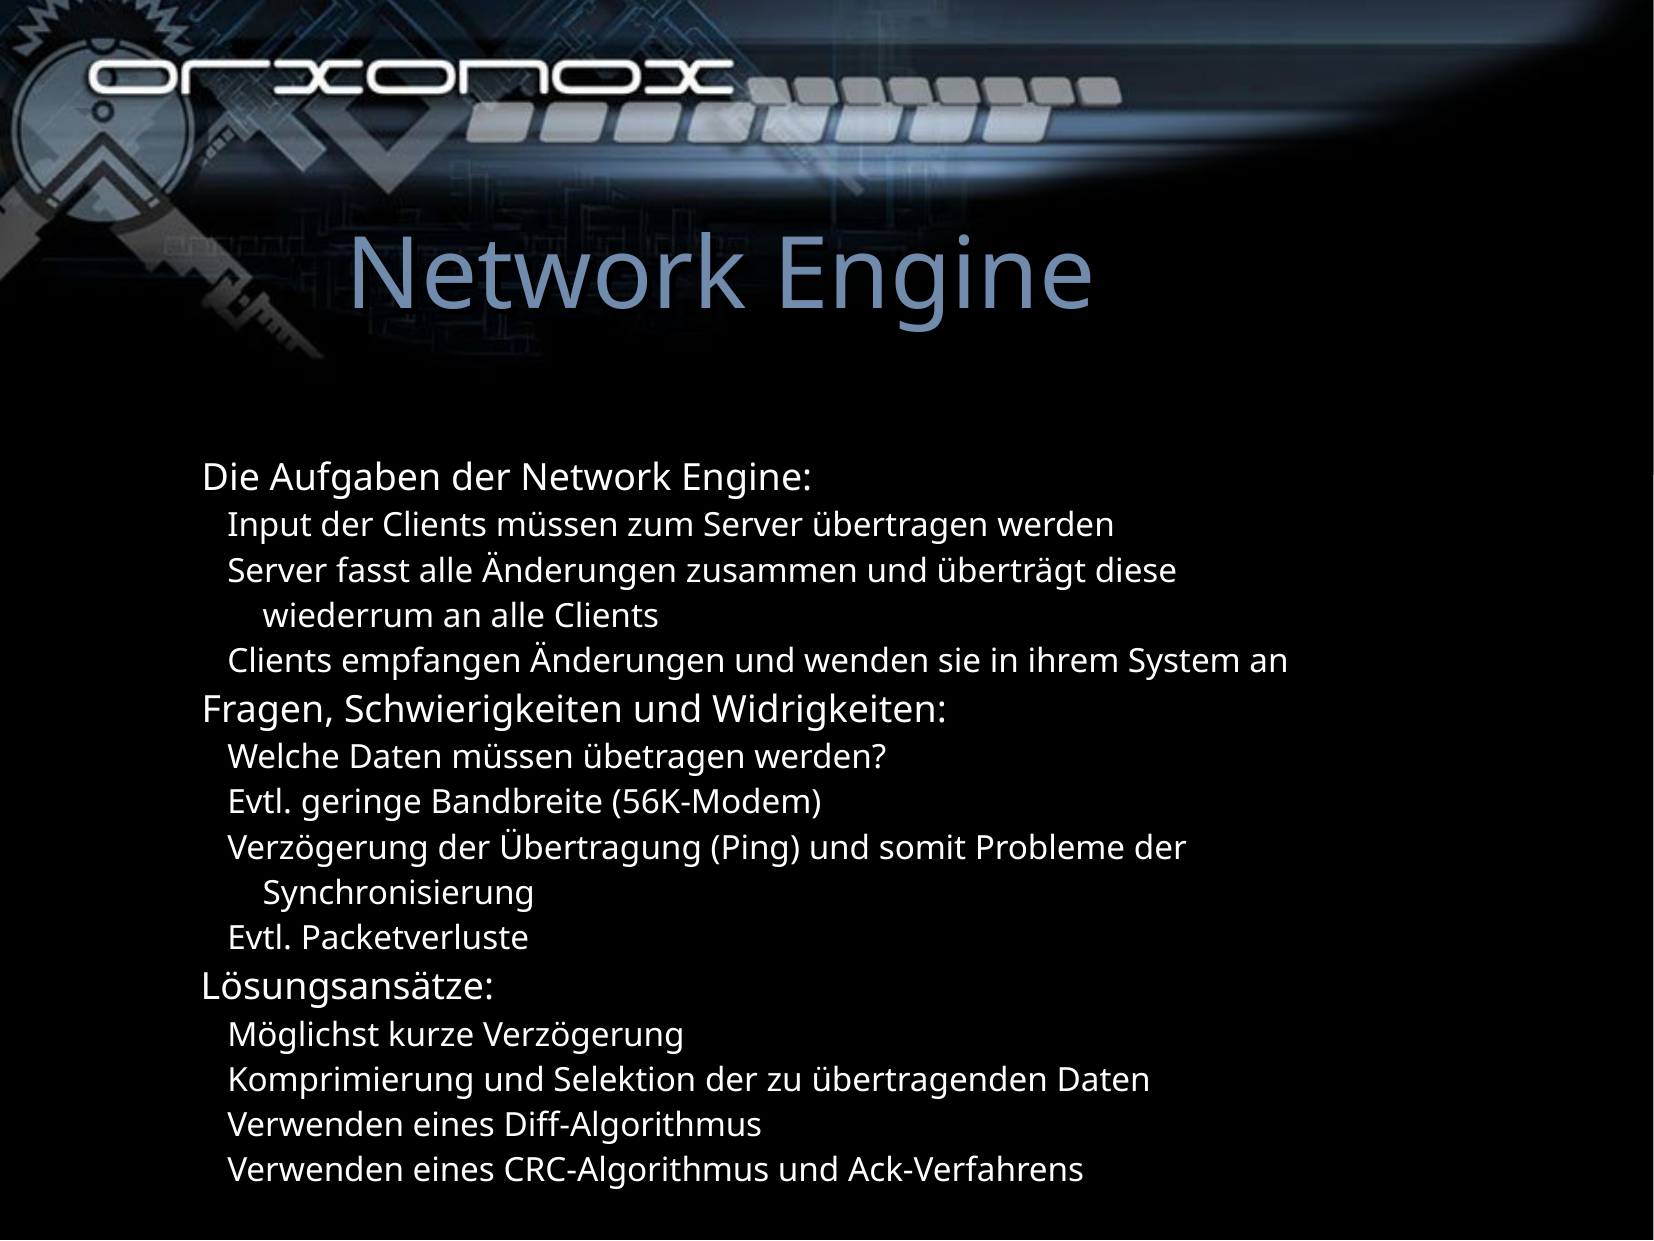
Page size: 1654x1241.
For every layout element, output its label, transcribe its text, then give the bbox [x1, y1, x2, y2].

picture [0, 0, 1654, 475]
text_box Die Aufgaben der Network Engine: Input der Clients müssen zum Server übertragen werden Server fasst alle Änderungen zusammen und überträgt diese wiederrum an alle Clients Clients empfangen Änderungen und wenden sie in ihrem System an Fragen, Schwierigkeiten und Widrigkeiten: Welche Daten müssen übetragen werden? Evtl. geringe Bandbreite (56K-Modem) Verzögerung der Übertragung (Ping) und somit Probleme der Synchronisierung Evtl. Packetverluste Lösungsansätze: Möglichst kurze Verzögerung Komprimierung und Selektion der zu übertragenden Daten Verwenden eines Diff-Algorithmus Verwenden eines CRC-Algorithmus und Ack-Verfahrens [177, 442, 1329, 1184]
text_box Network Engine [330, 194, 1306, 322]
